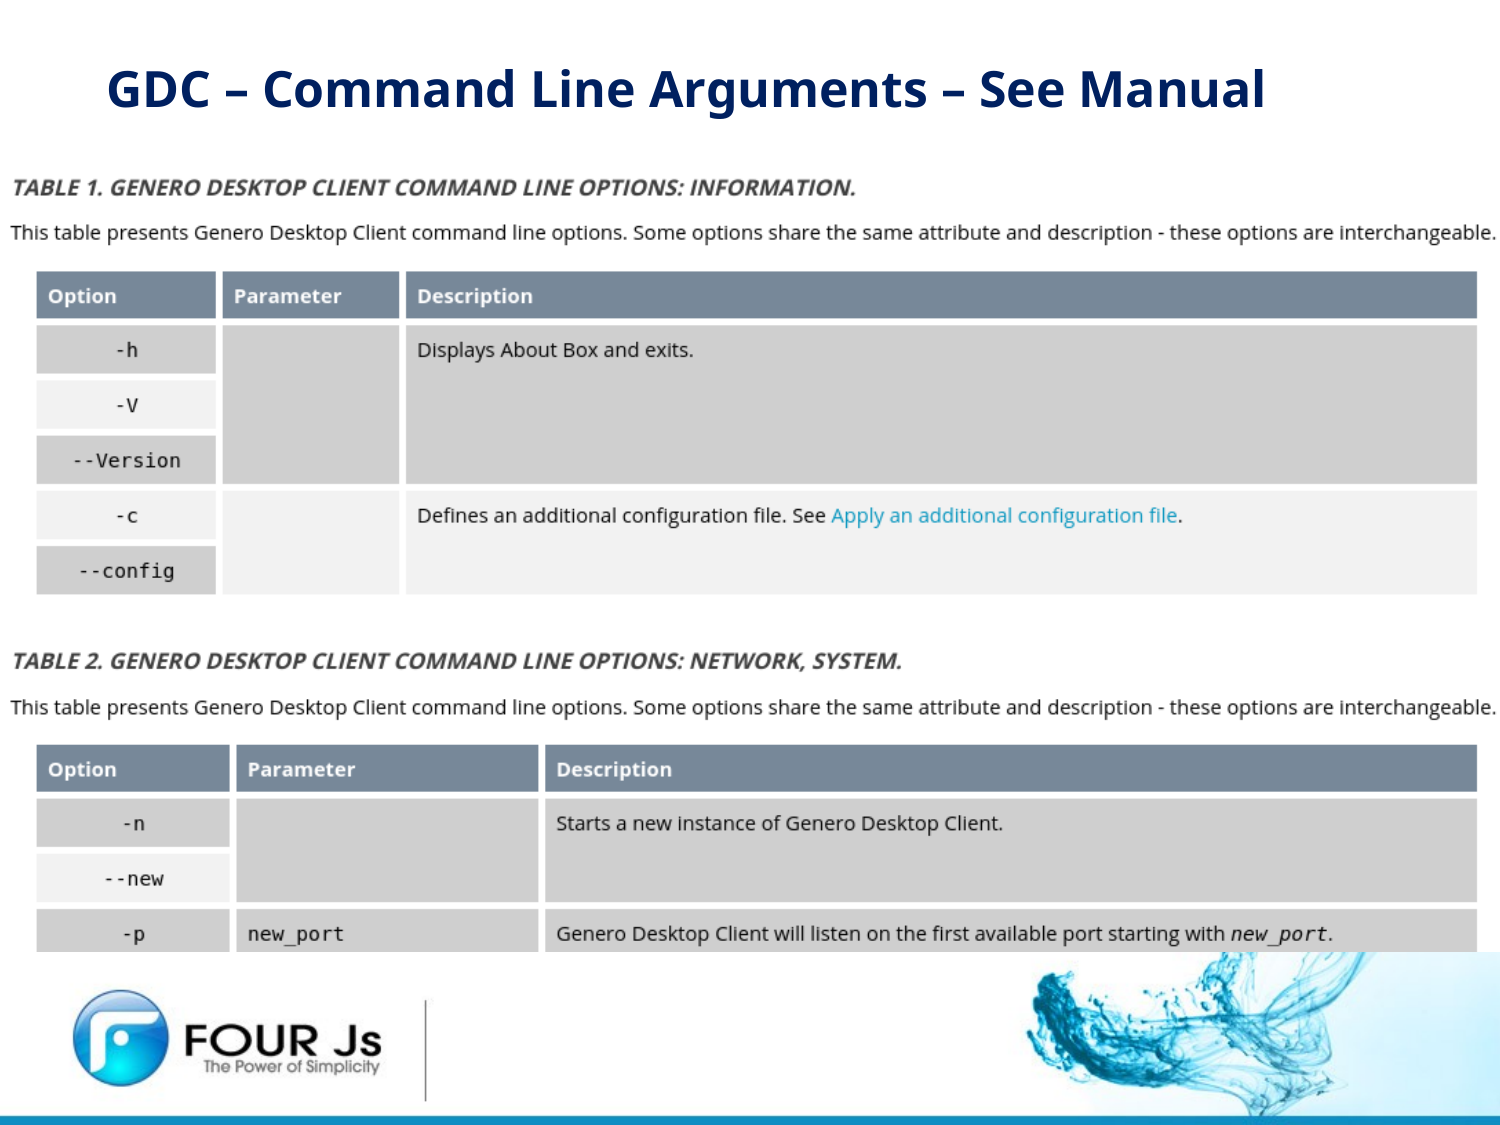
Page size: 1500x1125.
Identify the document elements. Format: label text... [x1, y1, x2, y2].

title GDC – Command Line Arguments – See Manual [106, 35, 1388, 142]
picture [0, 0, 1500, 1122]
